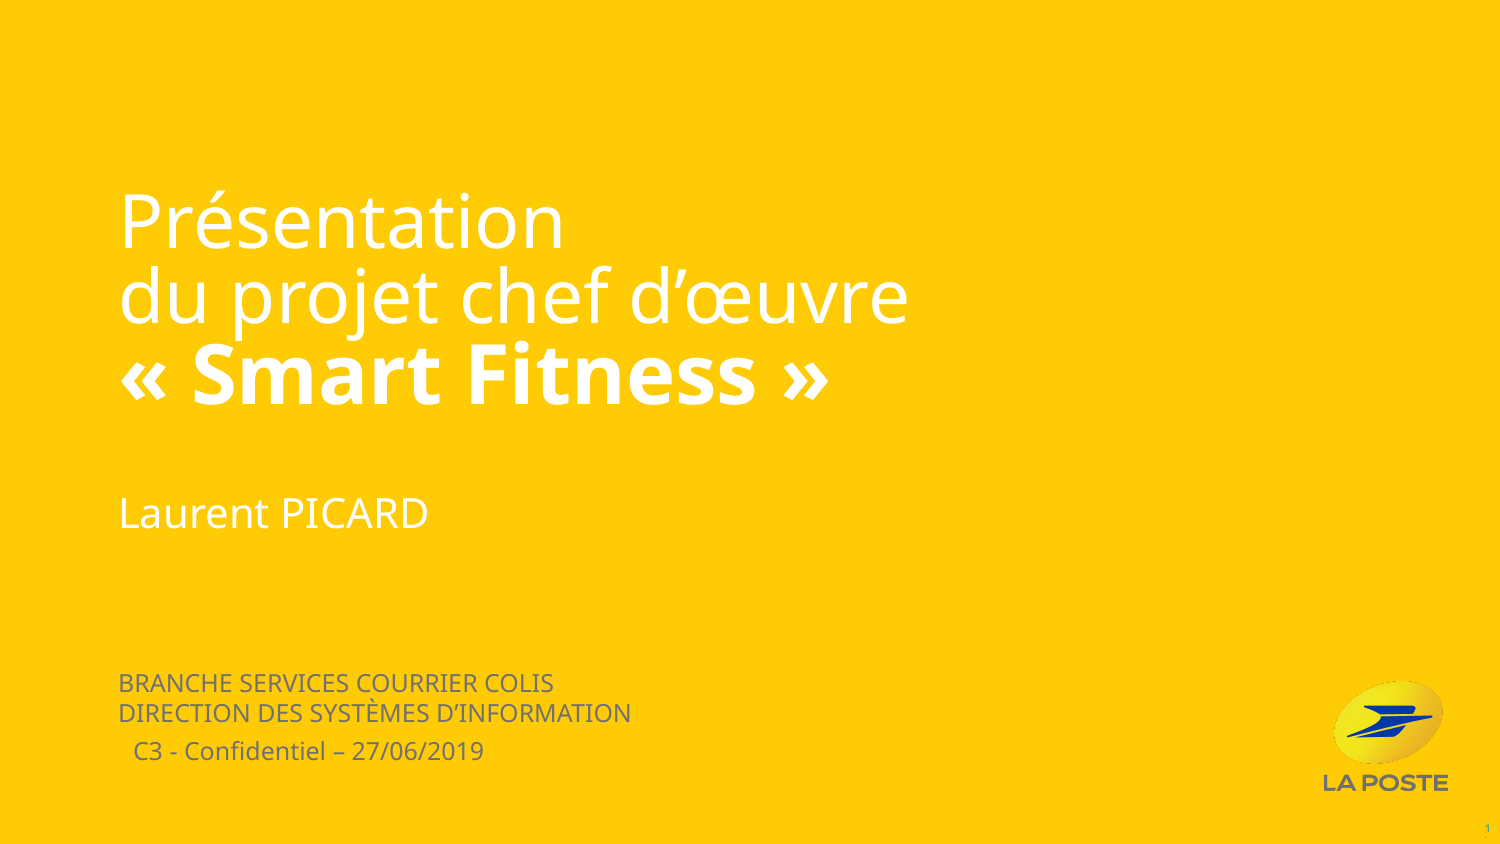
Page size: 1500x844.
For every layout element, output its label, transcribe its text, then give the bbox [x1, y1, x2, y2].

title Présentation du projet chef d’œuvre « Smart Fitness » [118, 188, 1329, 367]
picture [1299, 649, 1477, 827]
text_box C3 - Confidentiel – 27/06/2019 [118, 728, 1270, 764]
list Branche Services COURRIER COLIS Direction des systèmes d’information [118, 603, 1270, 728]
text_box <numéro> [1470, 814, 1500, 844]
subtitle Laurent PICARD [118, 486, 1329, 593]
